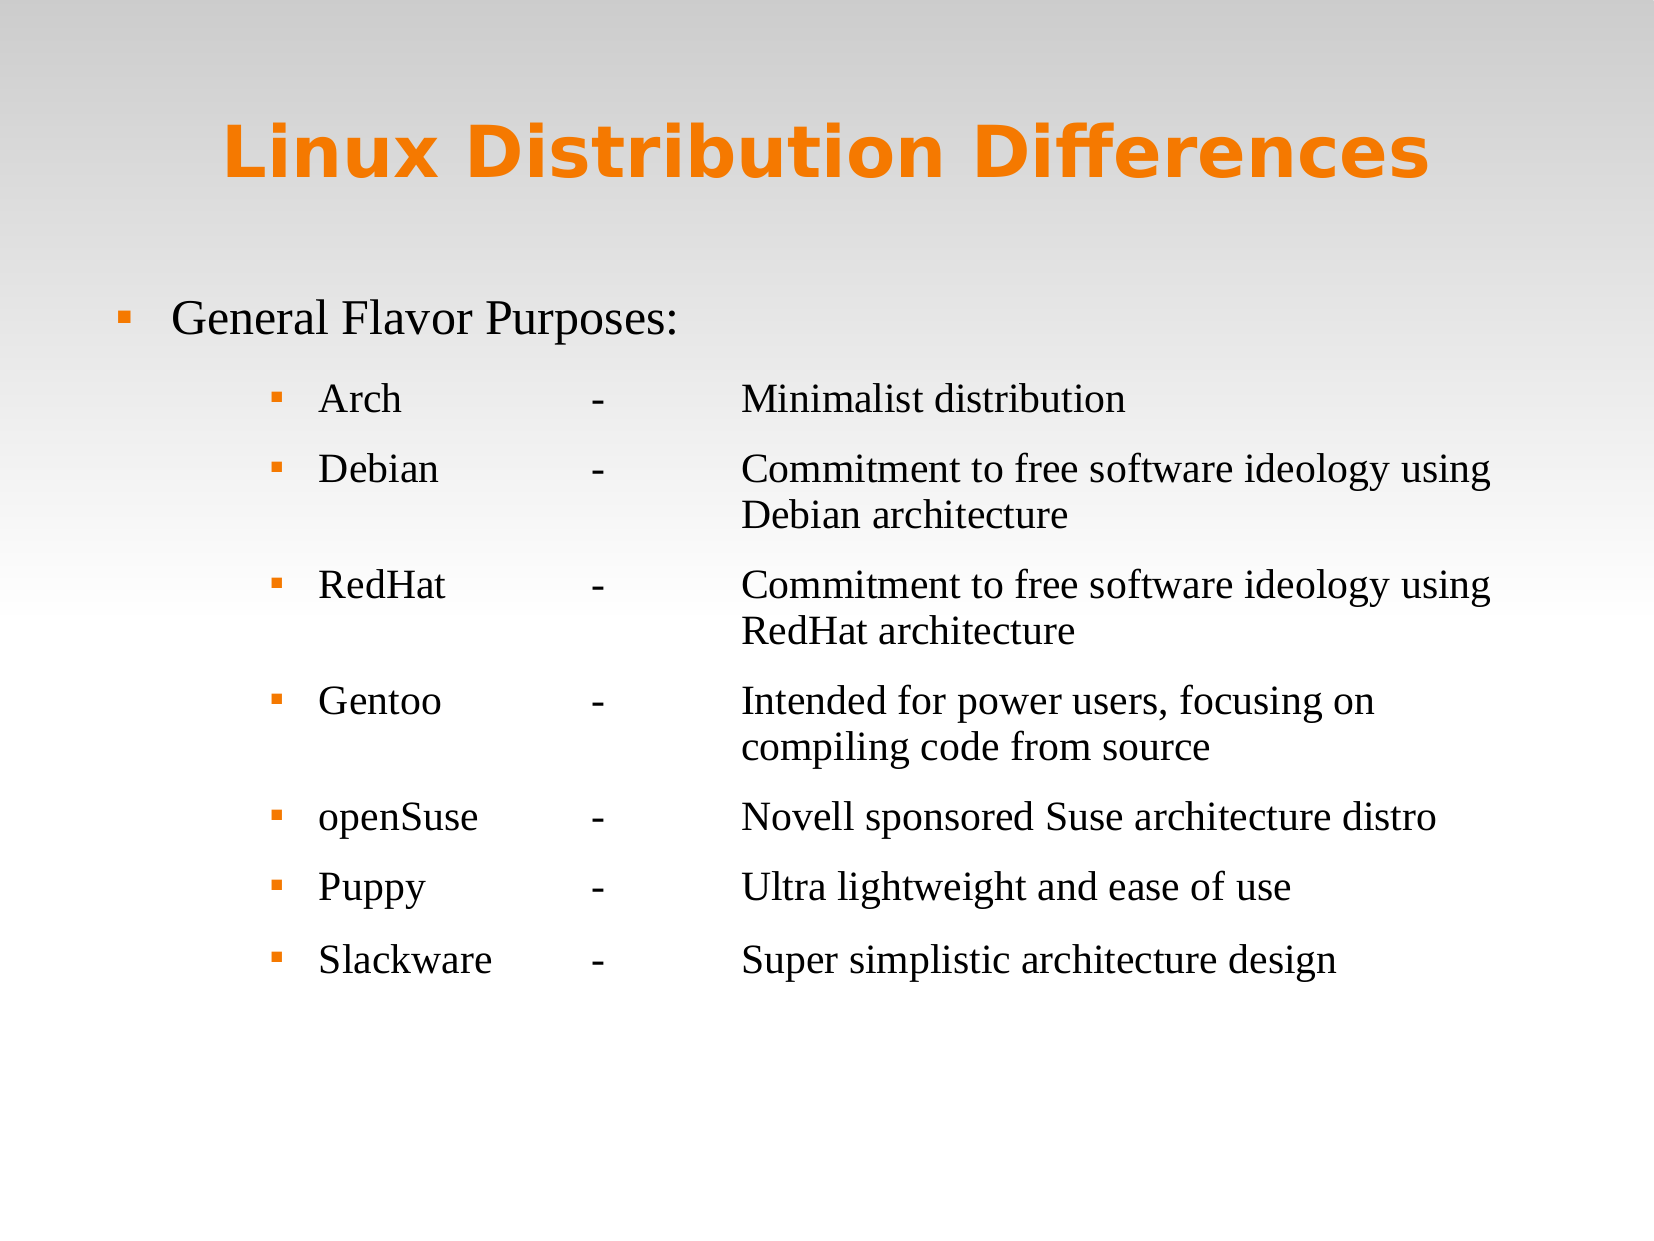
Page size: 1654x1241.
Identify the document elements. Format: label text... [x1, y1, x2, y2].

title Linux Distribution Differences [82, 49, 1571, 257]
list General Flavor Purposes: Arch - Minimalist distribution Debian - Commitment to free software ideology using Debian architecture RedHat - Commitment to free software ideology using RedHat architecture Gentoo - Intended for power users, focusing on compiling code from source openSuse - Novell sponsored Suse architecture distro Puppy - Ultra lightweight and ease of use Slackware - Super simplistic architecture design [82, 290, 1571, 1109]
